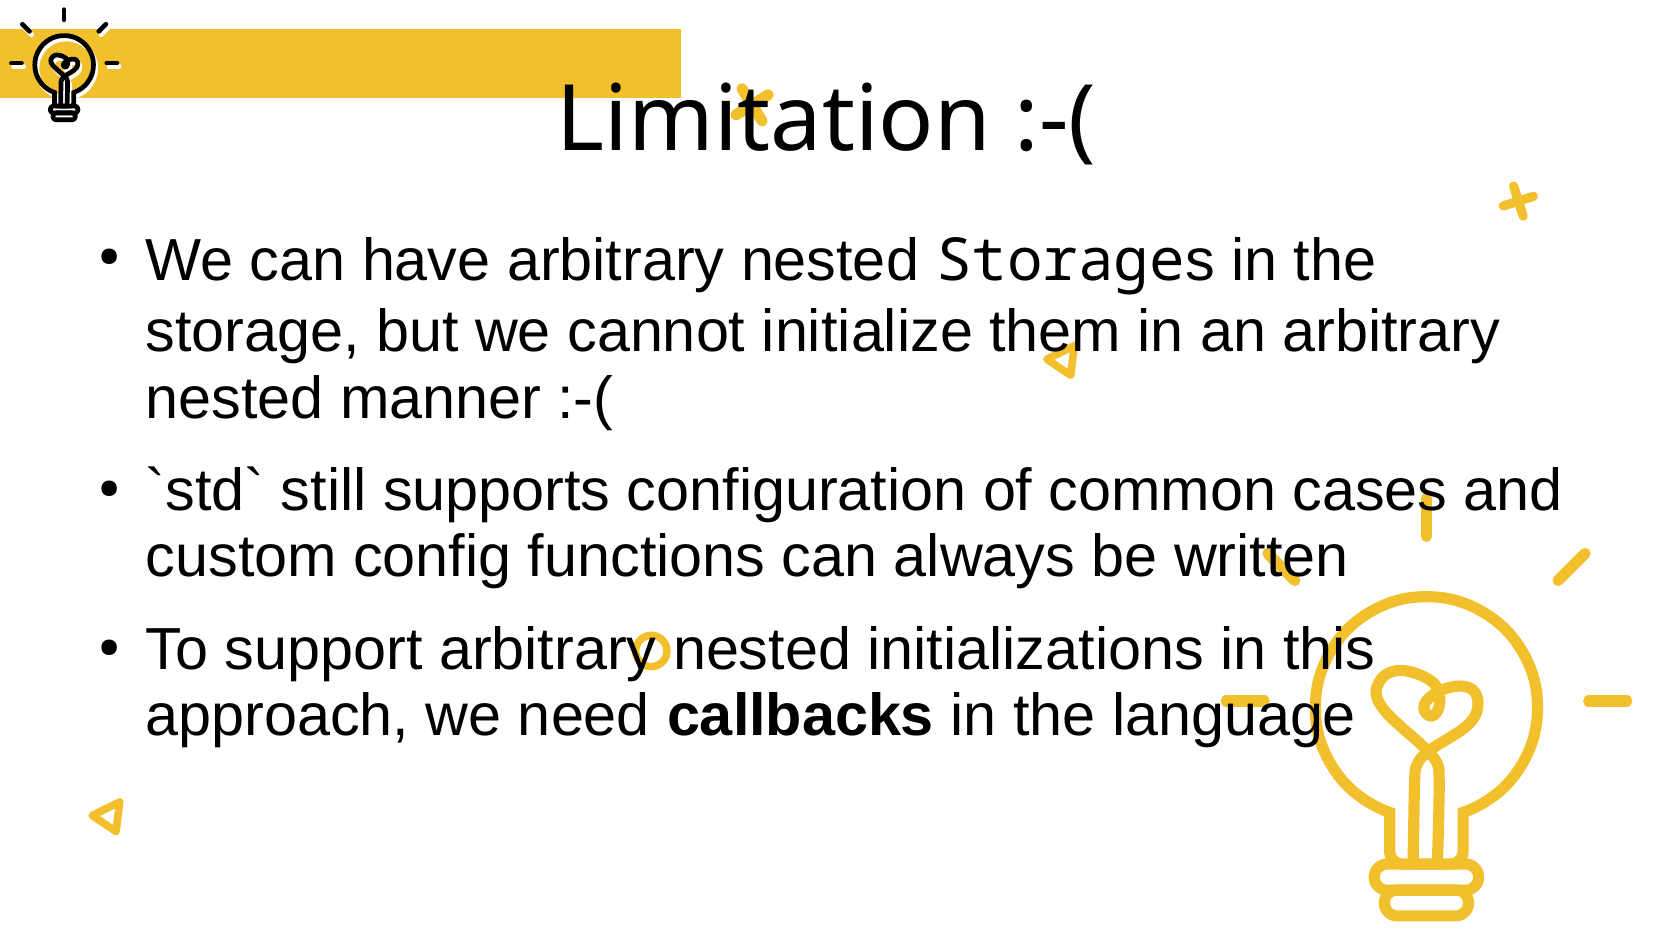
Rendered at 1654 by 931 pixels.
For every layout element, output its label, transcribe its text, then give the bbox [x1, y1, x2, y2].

title Limitation :-( [82, 37, 1571, 193]
list We can have arbitrary nested Storages in the storage, but we cannot initialize them in an arbitrary nested manner :-( `std` still supports configuration of common cases and custom config functions can always be written To support arbitrary nested initializations in this approach, we need callbacks in the language [82, 217, 1571, 758]
